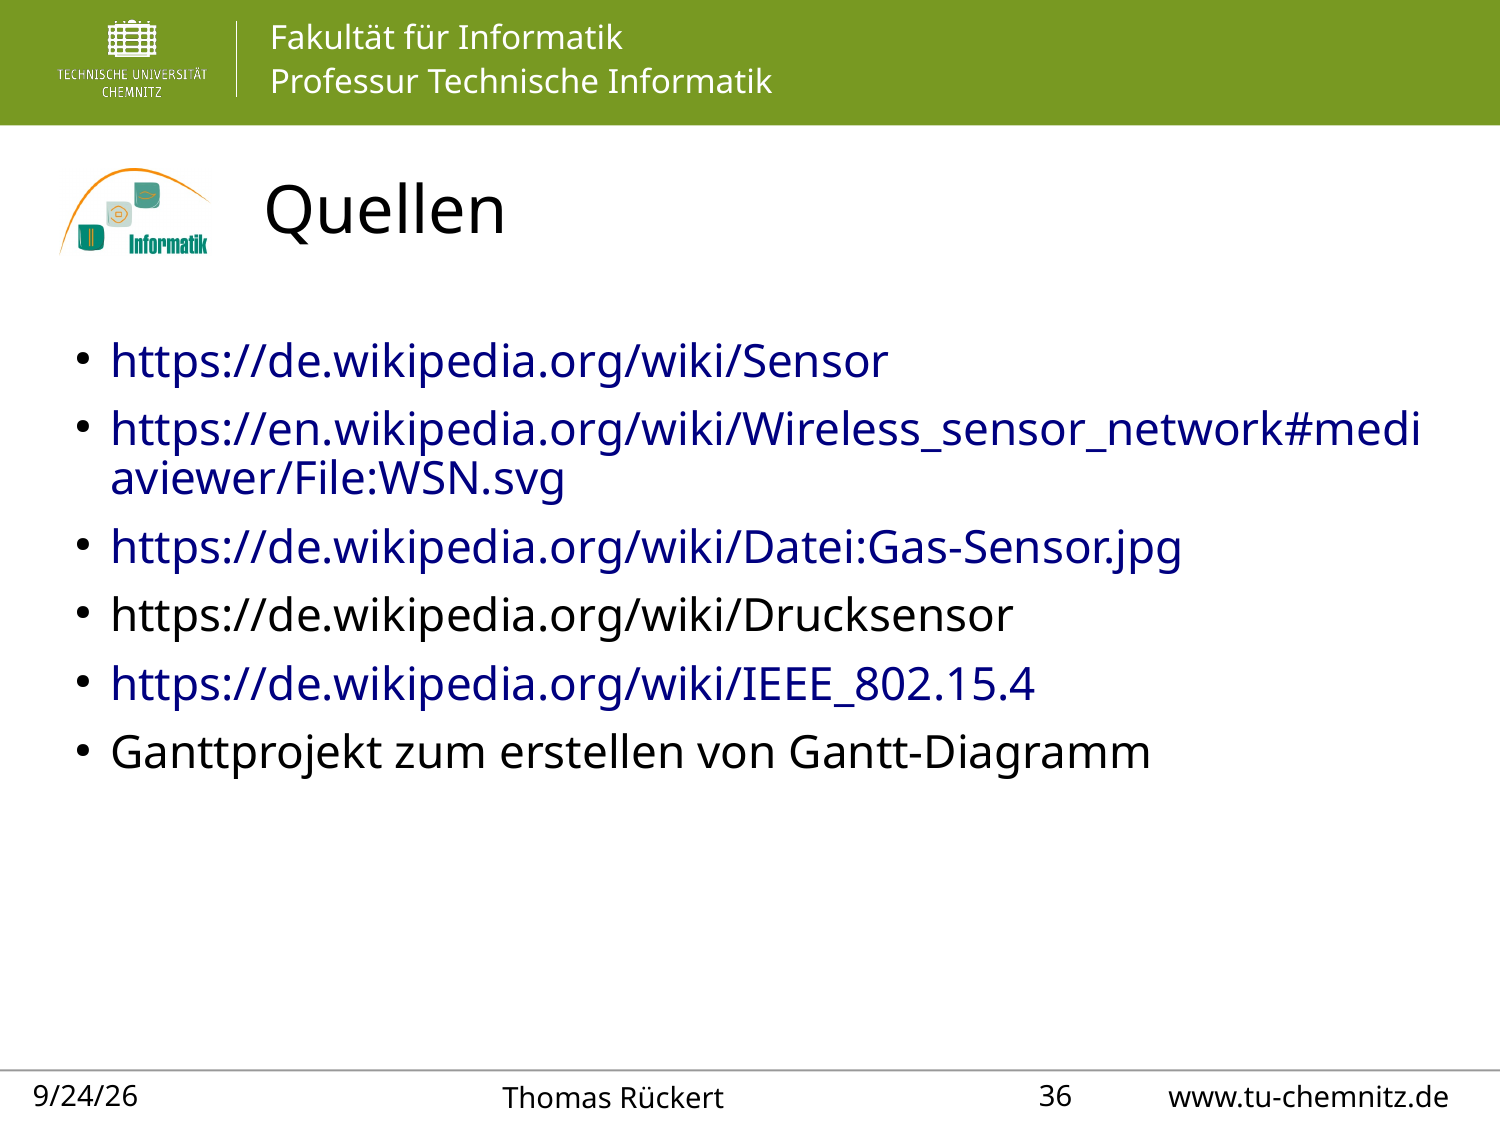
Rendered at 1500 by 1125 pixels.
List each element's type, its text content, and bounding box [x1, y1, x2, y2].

picture [25, 0, 239, 130]
picture [59, 168, 212, 256]
title Quellen [248, 159, 1459, 252]
text_box https://de.wikipedia.org/wiki/Sensor https://en.wikipedia.org/wiki/Wireless_sensor_network#mediaviewer/File:WSN.svg https://de.wikipedia.org/wiki/Datei:Gas-Sensor.jpg https://de.wikipedia.org/wiki/Drucksensor https://de.wikipedia.org/wiki/IEEE_802.15.4 Ganttprojekt zum erstellen von Gantt-Diagramm [60, 252, 1459, 1099]
slide_number 7/22/15 [17, 1069, 356, 1125]
footer Thomas Rückert [360, 1099, 750, 1125]
slide_number 31 [750, 1099, 1088, 1125]
